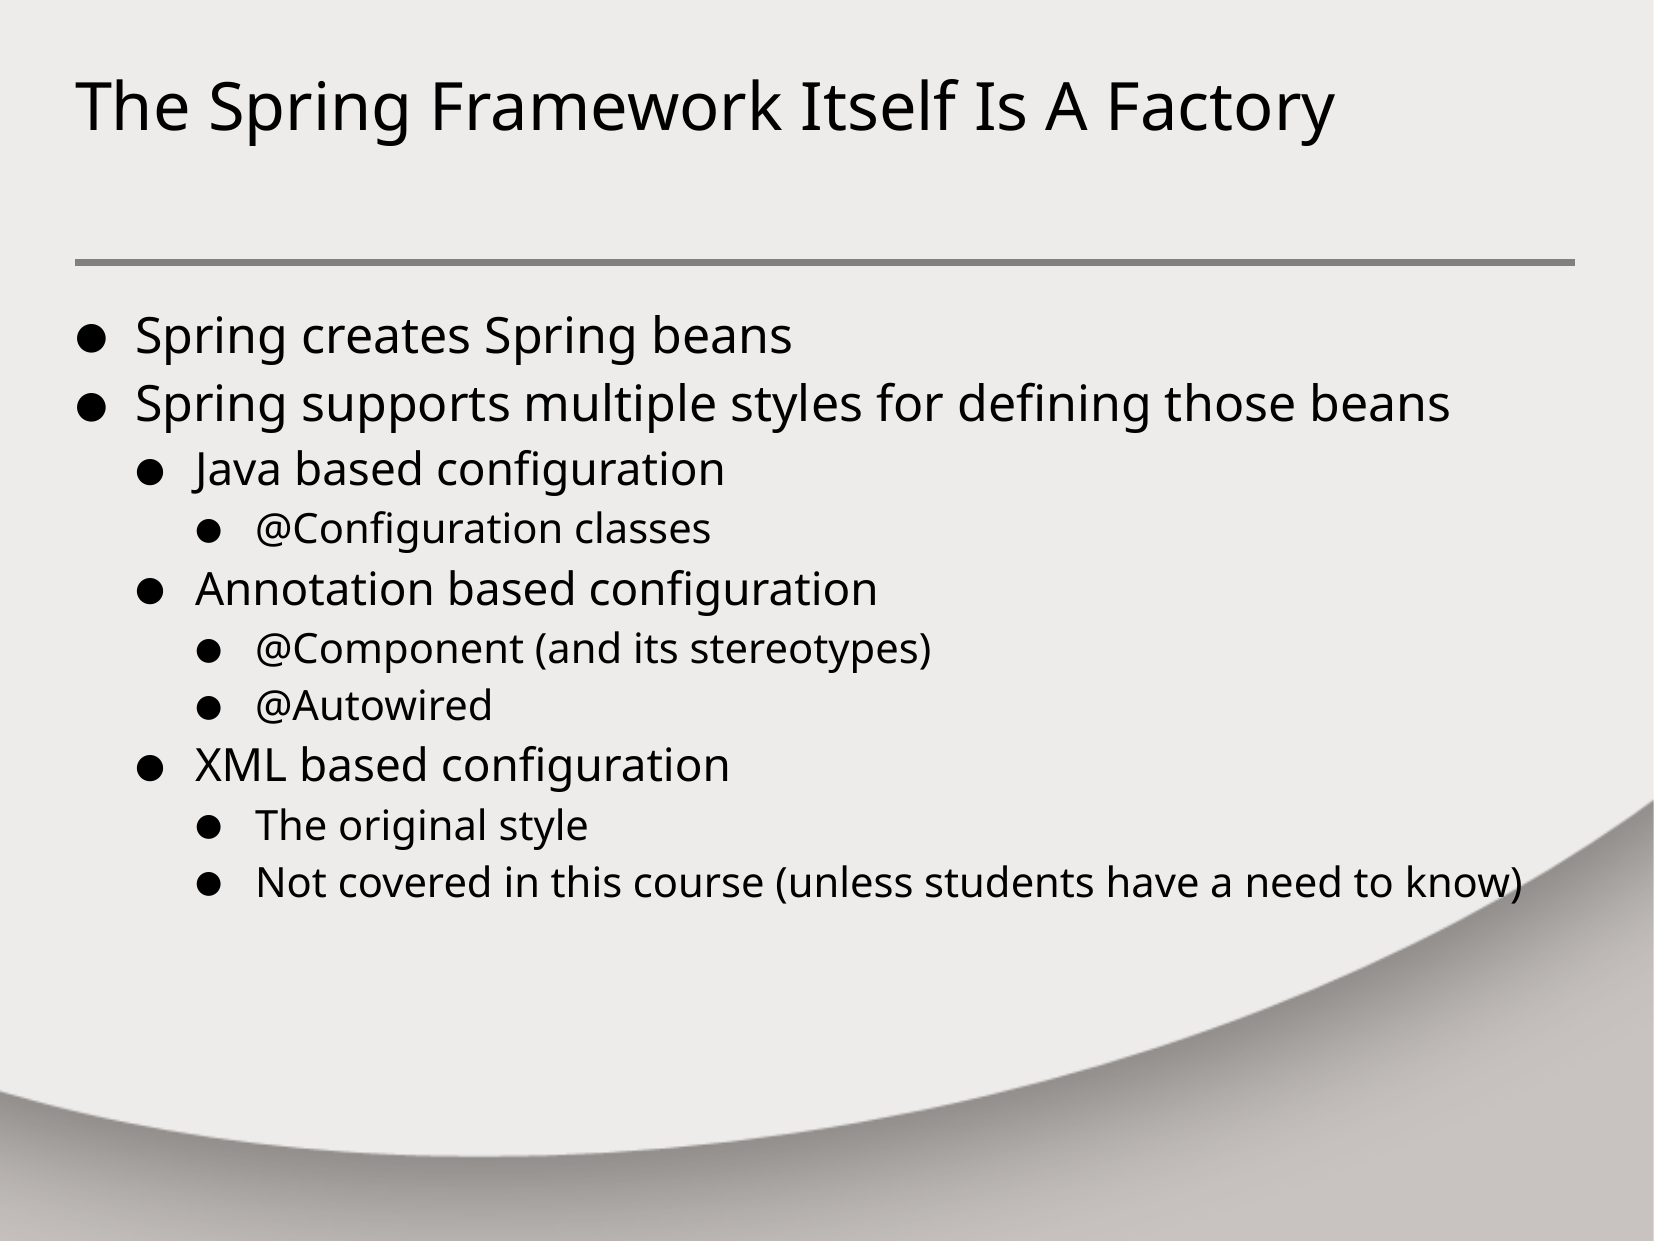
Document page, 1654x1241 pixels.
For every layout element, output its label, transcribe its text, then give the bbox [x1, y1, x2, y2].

title The Spring Framework Itself Is A Factory [75, 75, 1576, 226]
list Spring creates Spring beans Spring supports multiple styles for defining those beans Java based configuration @Configuration classes Annotation based configuration @Component (and its stereotypes) @Autowired XML based configuration The original style Not covered in this course (unless students have a need to know) [75, 300, 1576, 1163]
picture [0, 0, 1654, 1241]
